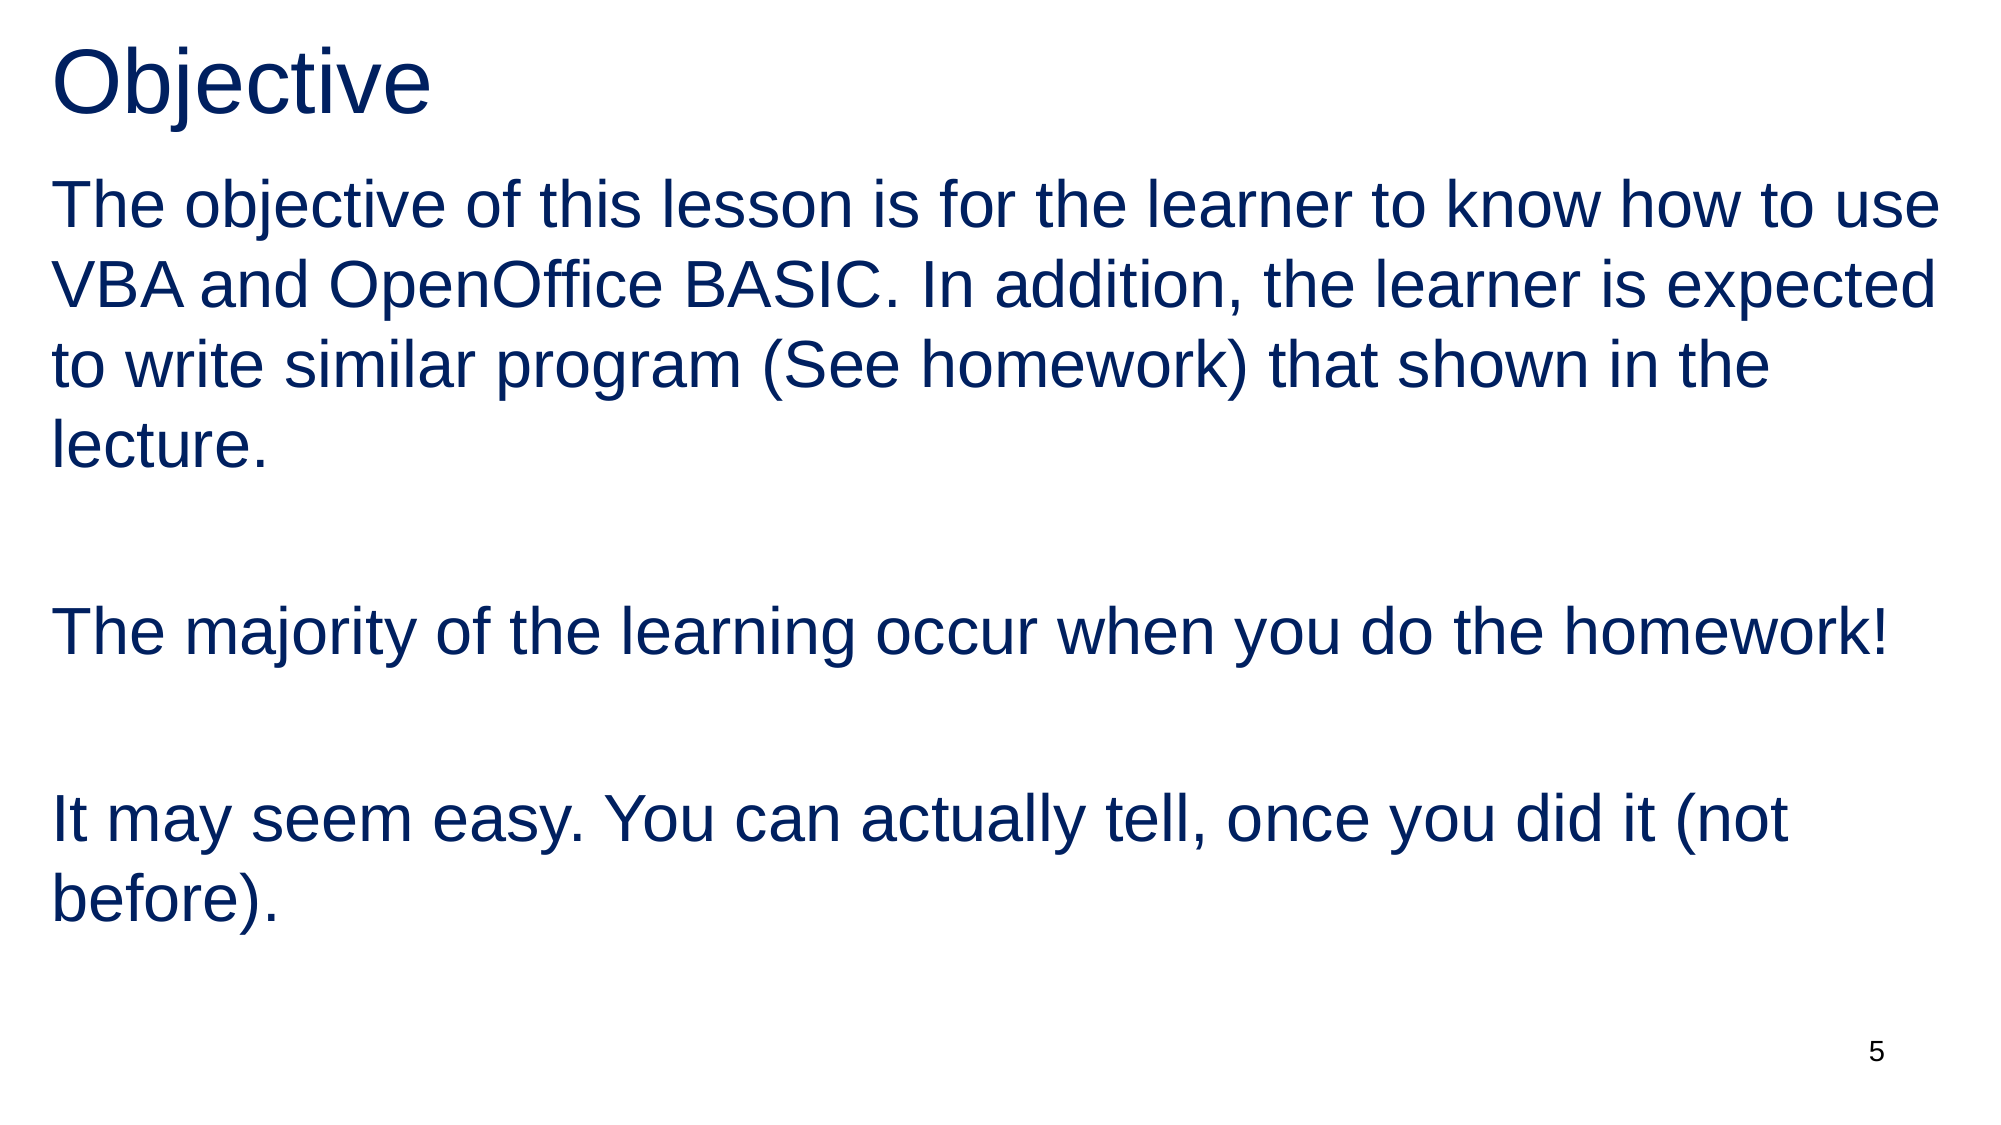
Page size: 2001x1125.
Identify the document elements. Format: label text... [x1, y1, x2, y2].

title Objective [36, 28, 1968, 126]
list The objective of this lesson is for the learner to know how to use VBA and OpenOffice BASIC. In addition, the learner is expected to write similar program (See homework) that shown in the lecture. The majority of the learning occur when you do the homework! It may seem easy. You can actually tell, once you did it (not before). [36, 153, 1970, 1005]
slide_number <number> [1433, 1024, 1900, 1103]
